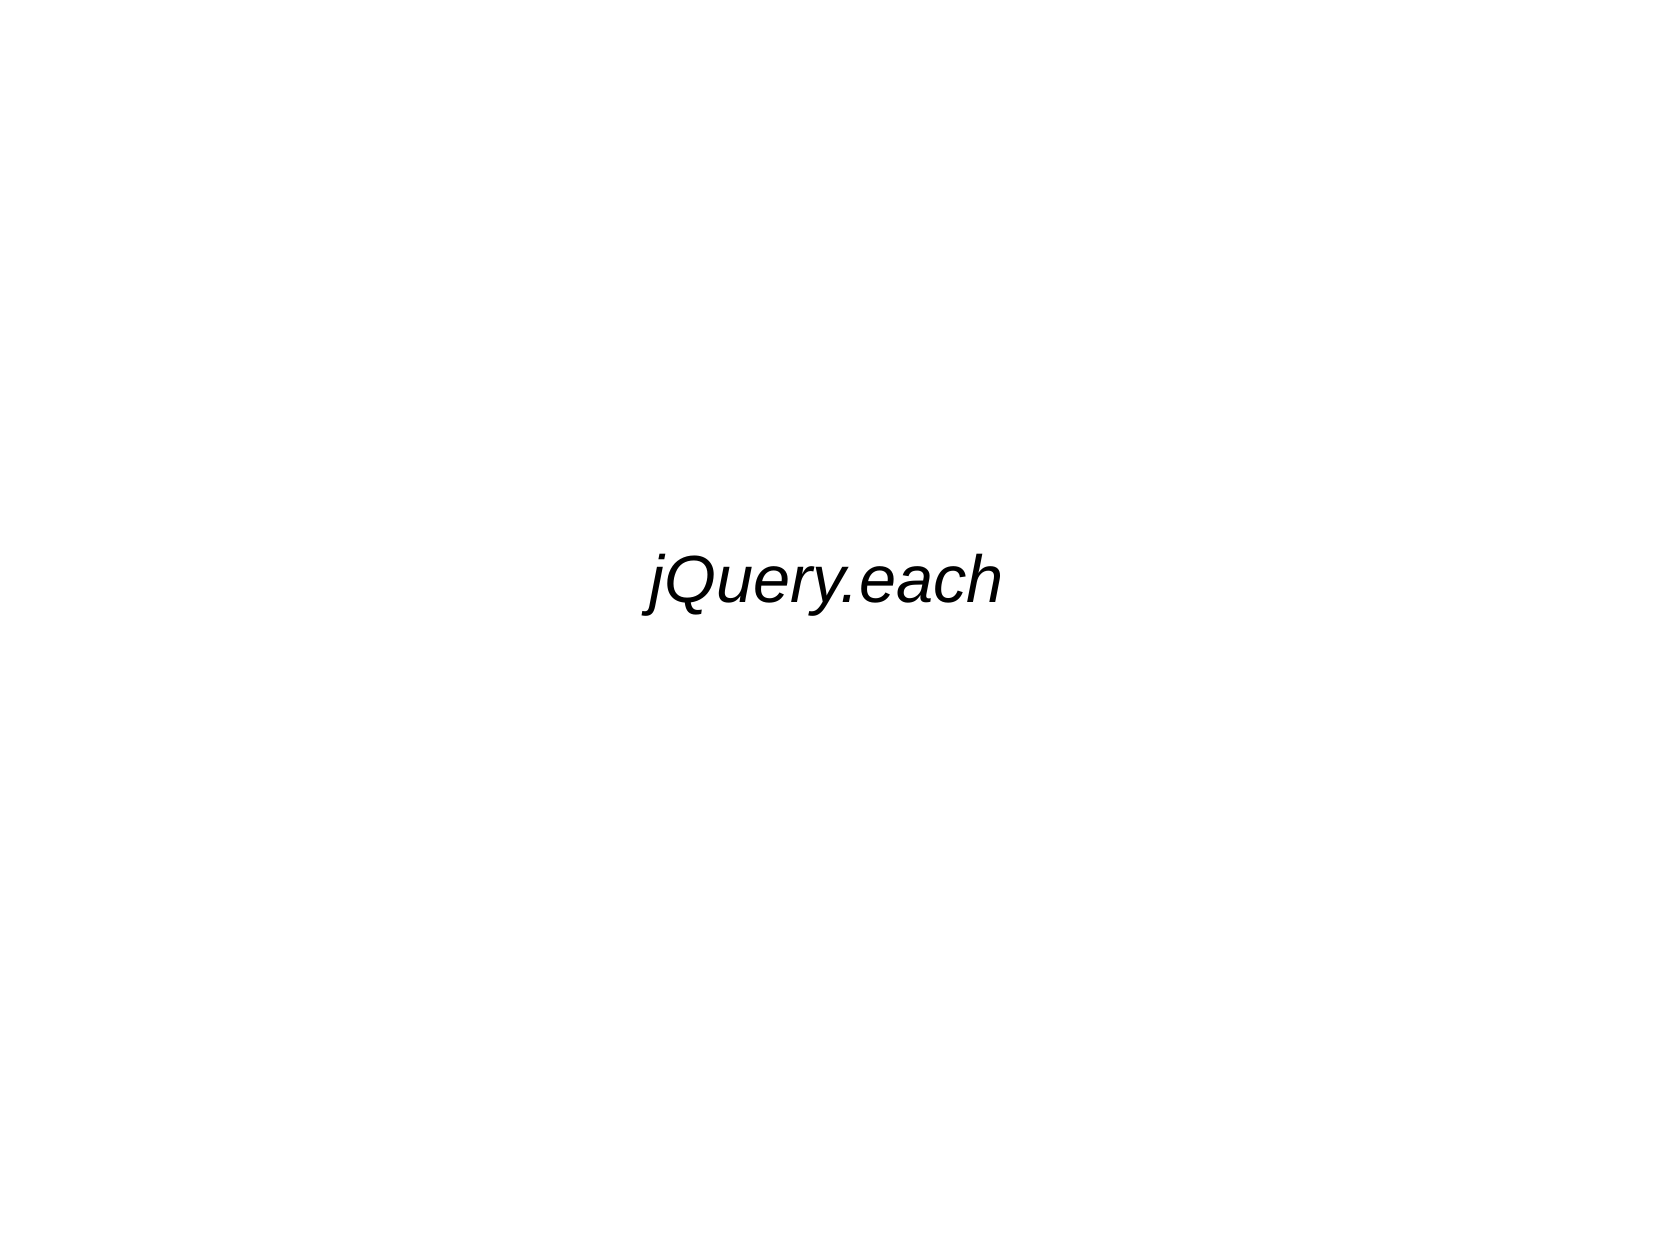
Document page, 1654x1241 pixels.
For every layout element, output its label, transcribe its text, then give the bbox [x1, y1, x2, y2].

subtitle jQuery.each [82, 49, 1571, 1109]
